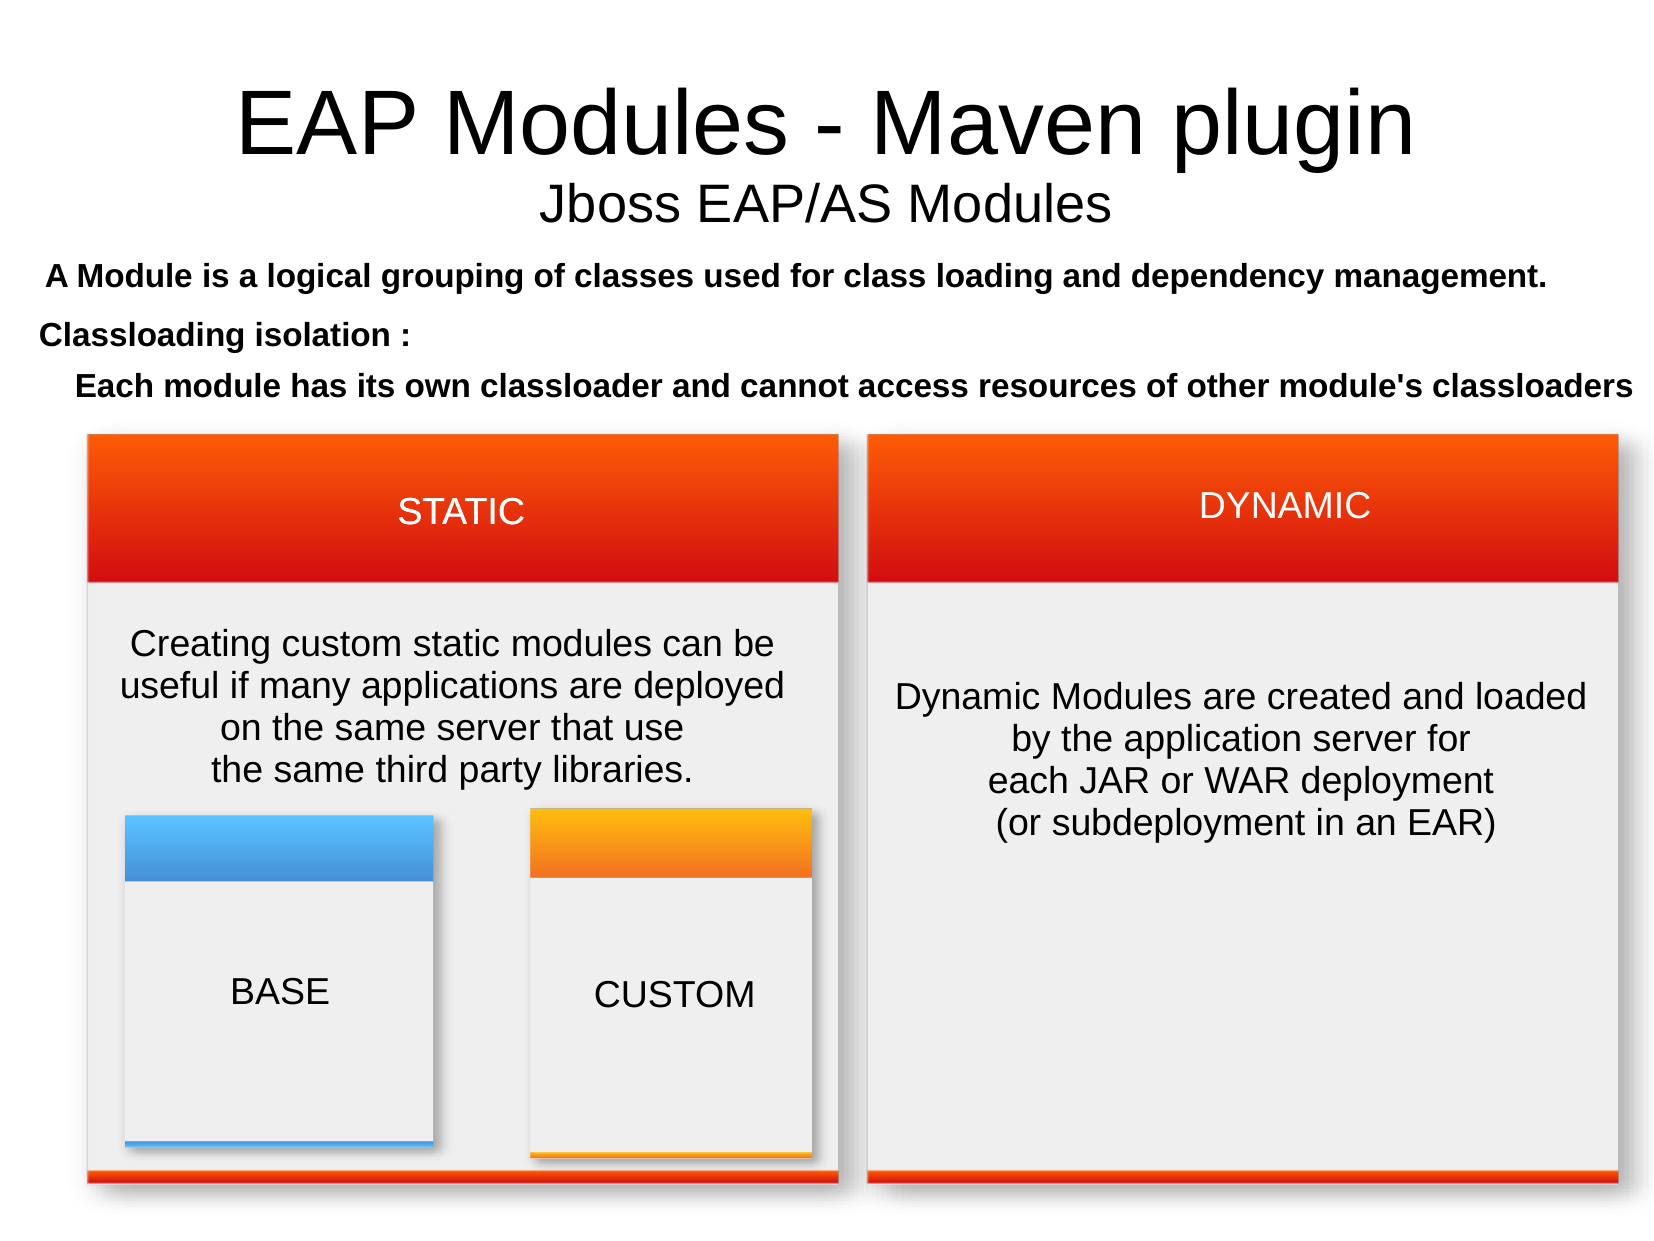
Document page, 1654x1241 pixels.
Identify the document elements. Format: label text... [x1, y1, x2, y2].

text_box CUSTOM [579, 965, 771, 1023]
text_box Creating custom static modules can be useful if many applications are deployed on the same server that use the same third party libraries. [105, 615, 811, 840]
text_box BASE [215, 963, 346, 1021]
text_box Each module has its own classloader and cannot access resources of other module's classloaders [60, 360, 1651, 412]
picture [45, 404, 1654, 1241]
title EAP Modules - Maven plugin Jboss EAP/AS Modules [82, 49, 1571, 250]
text_box STATIC [382, 483, 541, 541]
text_box A Module is a logical grouping of classes used for class loading and dependency management. [30, 250, 1574, 302]
text_box Dynamic Modules are created and loaded by the application server for each JAR or WAR deployment (or subdeployment in an EAR) [880, 668, 1613, 851]
text_box Classloading isolation : [24, 309, 427, 361]
text_box DYNAMIC [1183, 476, 1387, 534]
